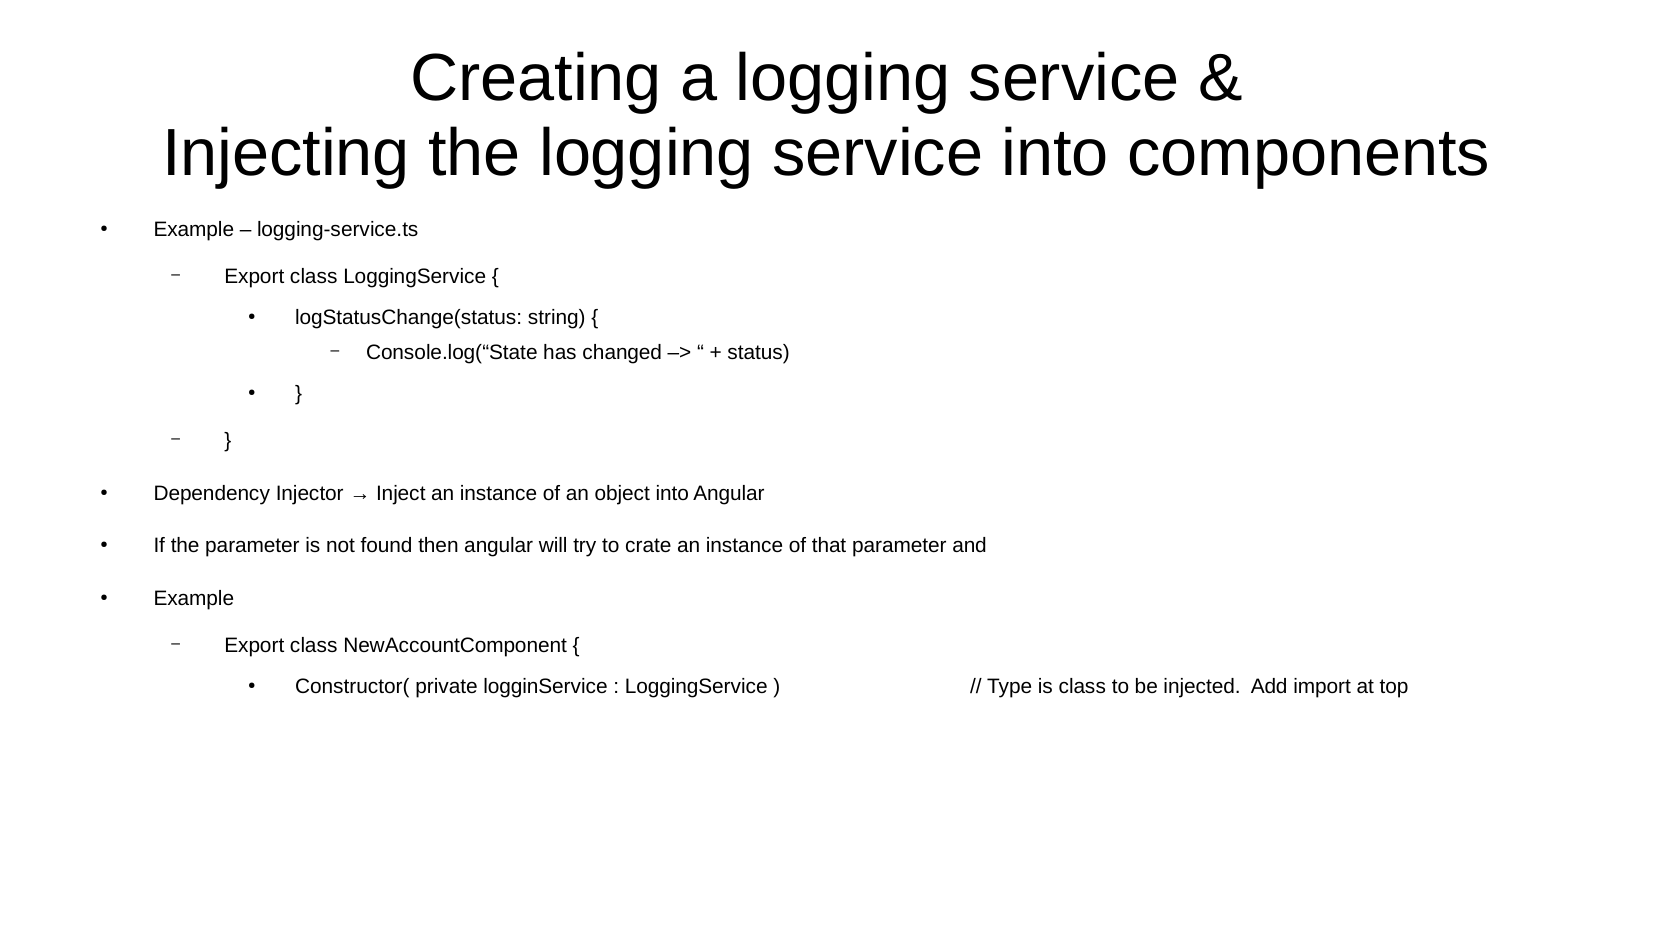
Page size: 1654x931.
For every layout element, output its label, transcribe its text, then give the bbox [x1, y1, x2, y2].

list Example – logging-service.ts Export class LoggingService { logStatusChange(status: string) { Console.log(“State has changed –> “ + status) } } Dependency Injector → Inject an instance of an object into Angular If the parameter is not found then angular will try to crate an instance of that parameter and Example Export class NewAccountComponent { Constructor( private logginService : LoggingService ) // Type is class to be injected. Add import at top [82, 217, 1591, 916]
title Creating a logging service & Injecting the logging service into components [82, 37, 1571, 193]
